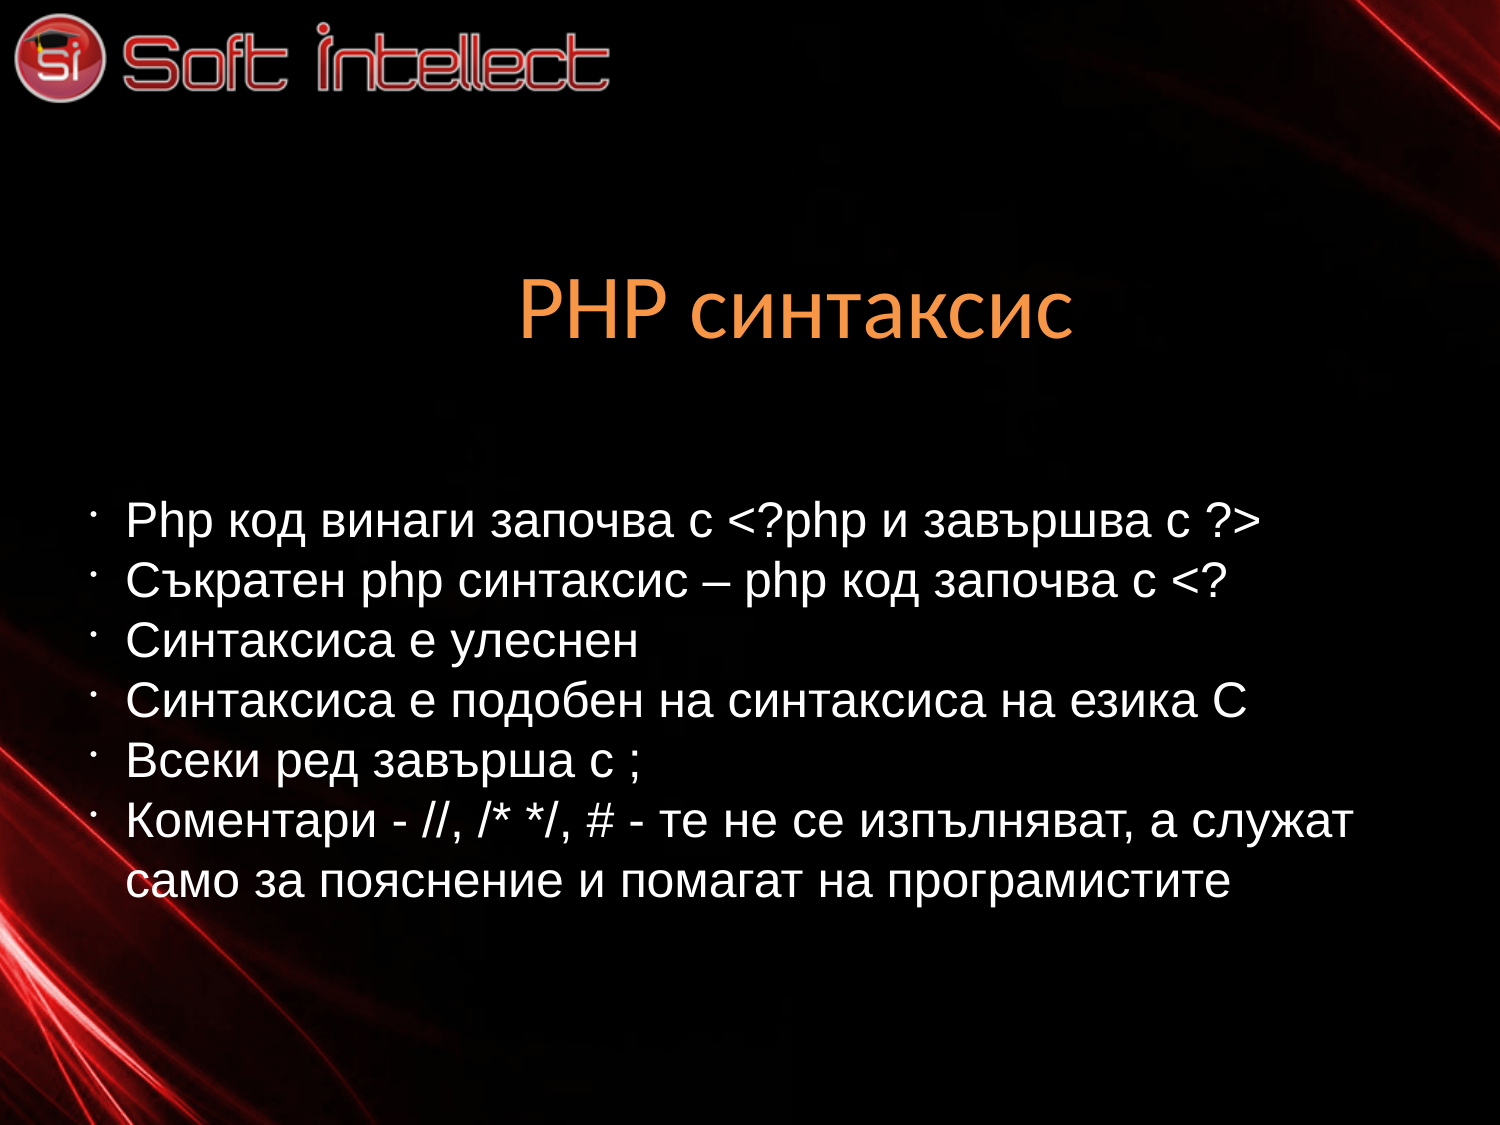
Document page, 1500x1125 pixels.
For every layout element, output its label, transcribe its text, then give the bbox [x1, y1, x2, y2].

text_box Php код винаги започва с <?php и завършва с ?> Съкратен php синтаксис – php код започва с <? Синтаксиса е улеснен Синтаксиса е подобен на синтаксиса на езика C Всеки ред завърша с ; Коментари - //, /* */, # - те не се изпълняват, а служат само за пояснение и помагат на програмистите [75, 479, 1425, 929]
picture [0, 0, 1500, 1125]
text_box PHP синтаксис [158, 181, 1434, 423]
